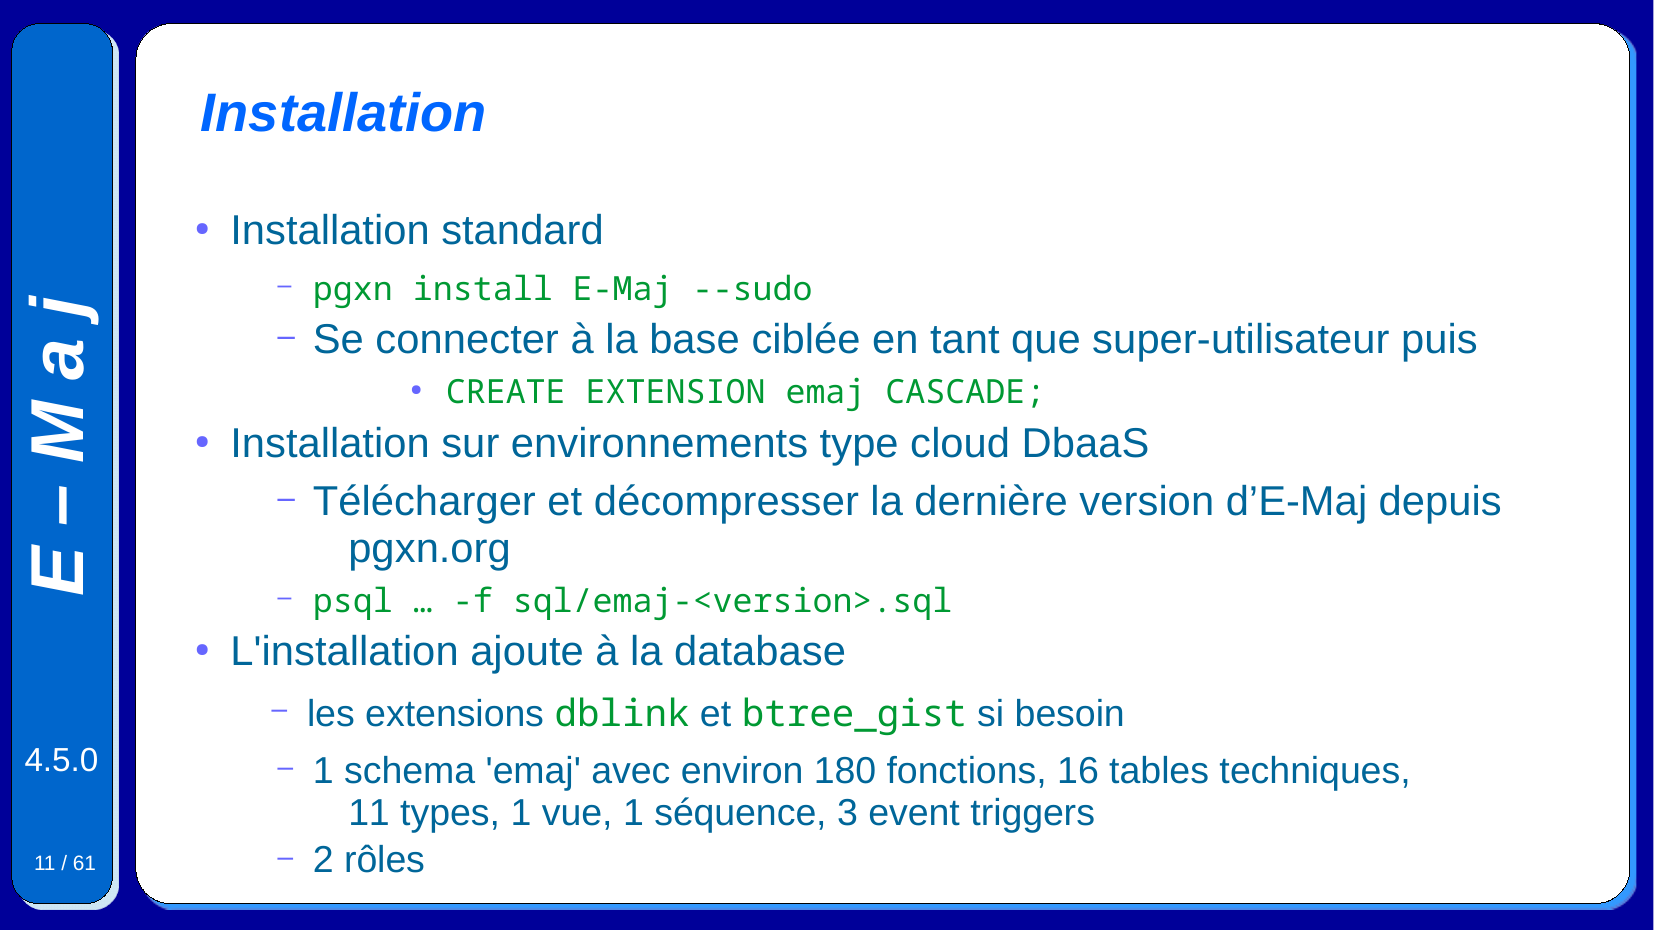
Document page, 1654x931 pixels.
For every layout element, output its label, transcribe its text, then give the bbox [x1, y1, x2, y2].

list Installation standard pgxn install E-Maj --sudo Se connecter à la base ciblée en tant que super-utilisateur puis CREATE EXTENSION emaj CASCADE; Installation sur environnements type cloud DbaaS Télécharger et décompresser la dernière version d’E-Maj depuis pgxn.org psql … -f sql/emaj-<version>.sql L'installation ajoute à la database les extensions dblink et btree_gist si besoin 1 schema 'emaj' avec environ 180 fonctions, 16 tables techniques, 11 types, 1 vue, 1 séquence, 3 event triggers 2 rôles [177, 206, 1587, 880]
title Installation [200, 34, 1575, 191]
